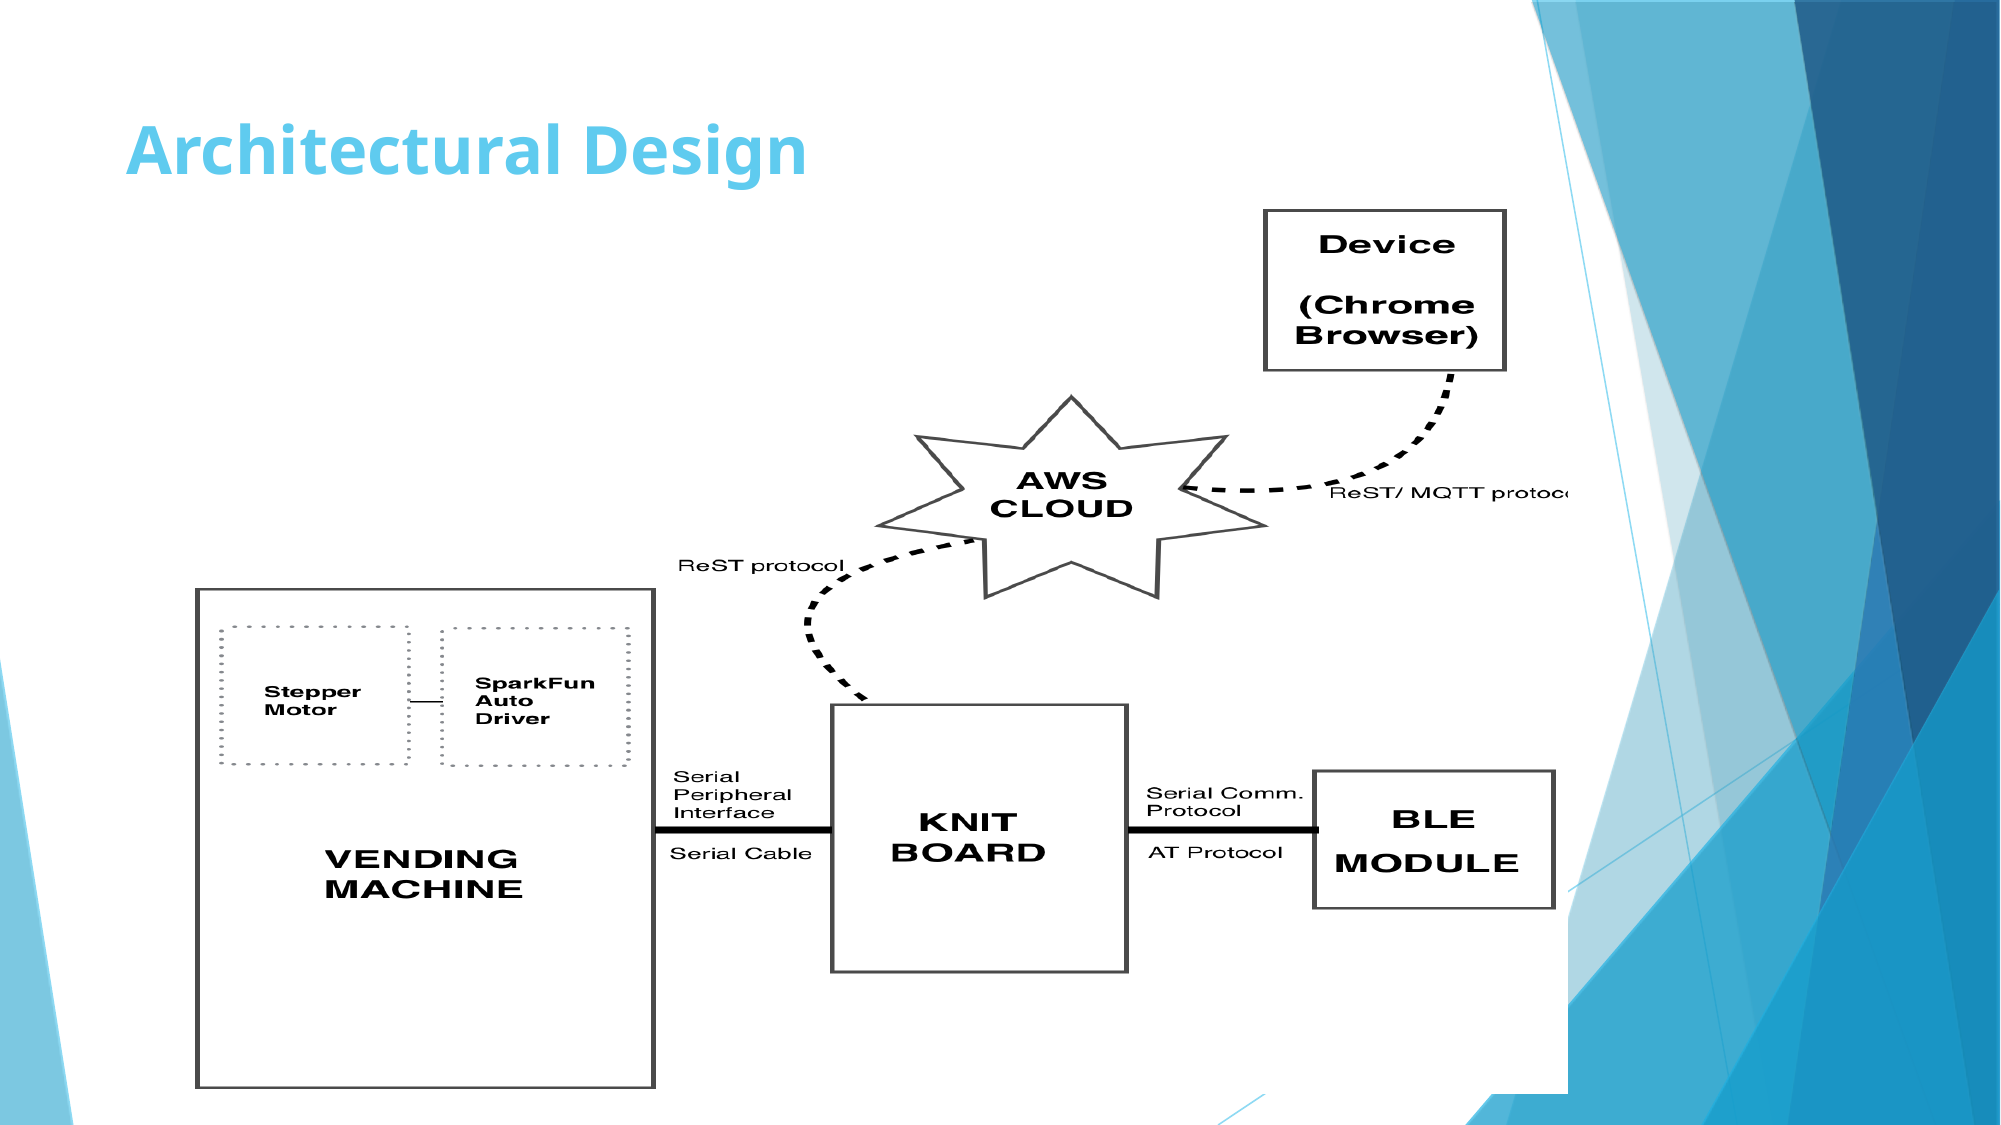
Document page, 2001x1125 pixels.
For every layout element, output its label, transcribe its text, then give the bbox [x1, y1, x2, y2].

title Architectural Design [111, 99, 1522, 317]
picture [183, 202, 1568, 1094]
